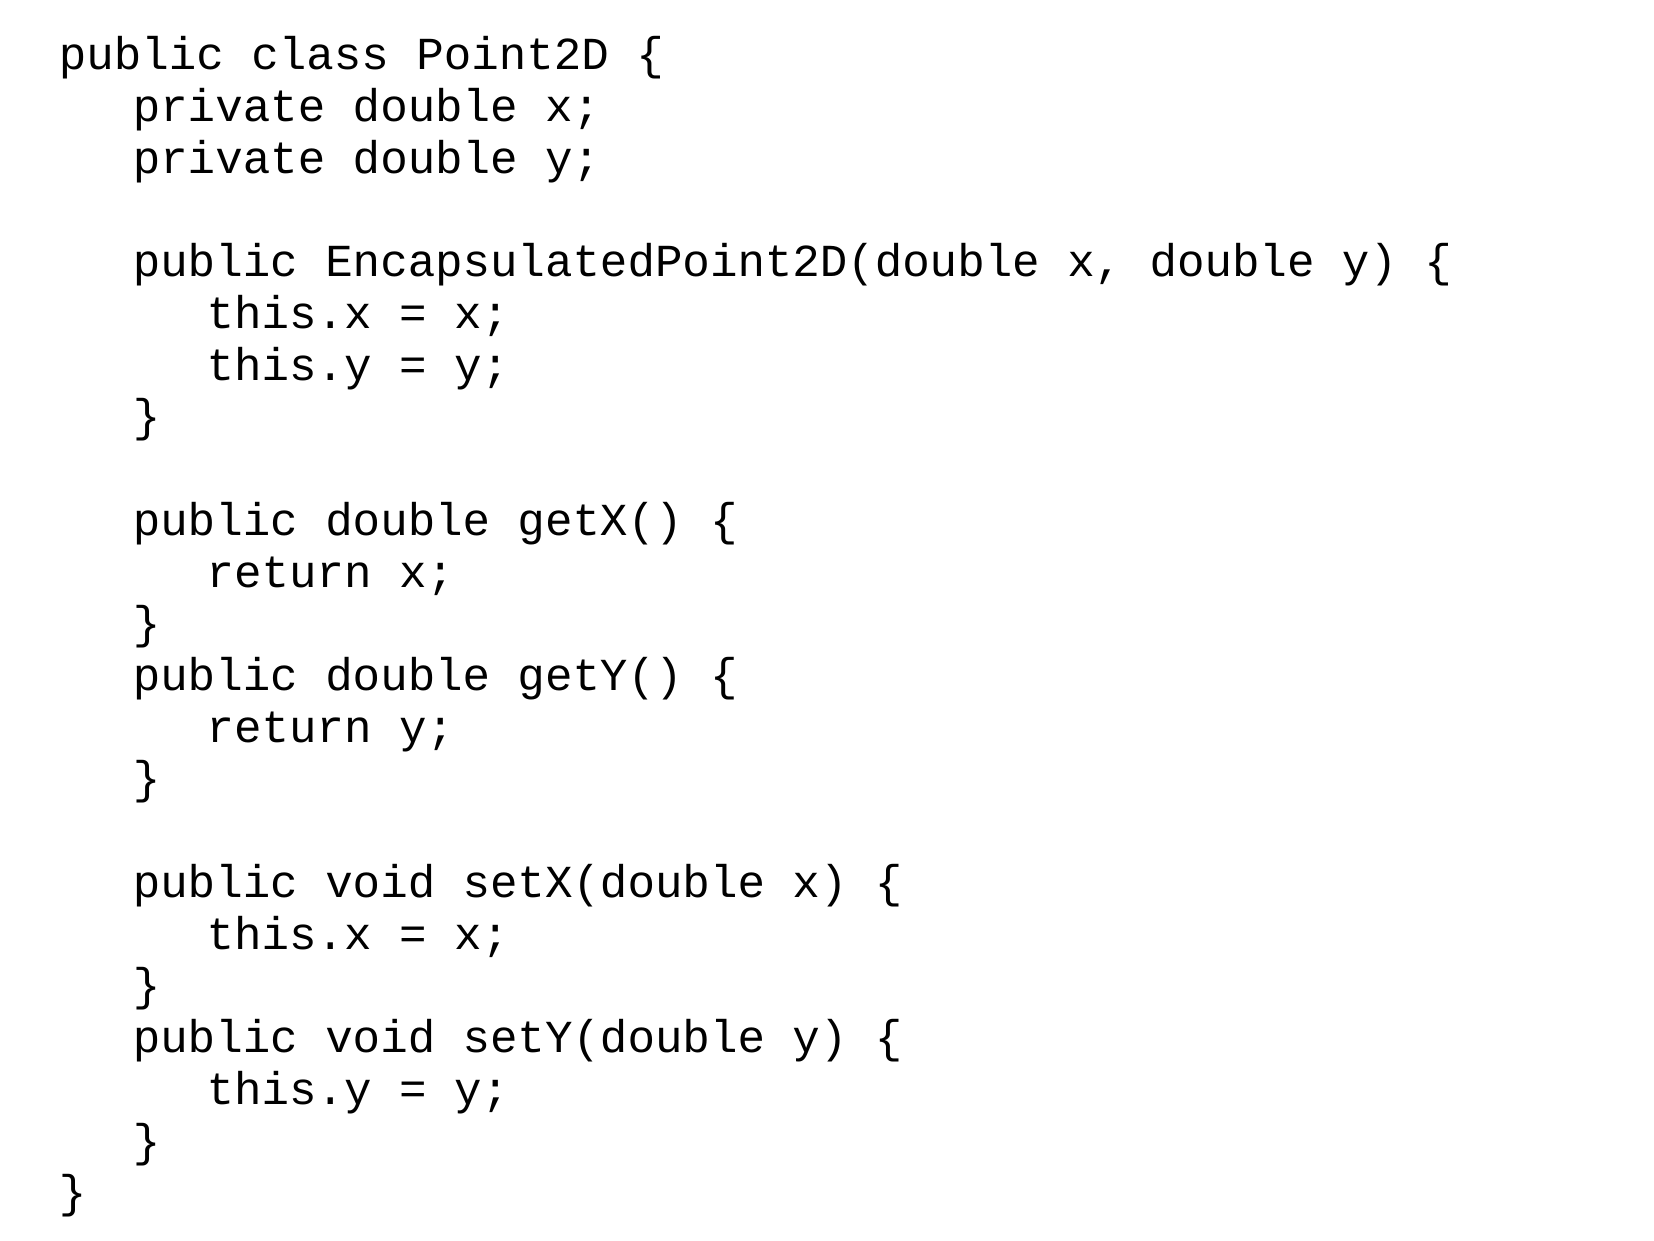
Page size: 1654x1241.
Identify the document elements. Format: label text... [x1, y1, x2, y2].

subtitle public class Point2D { private double x; private double y; public EncapsulatedPoint2D(double x, double y) { this.x = x; this.y = y; } public double getX() { return x; } public double getY() { return y; } public void setX(double x) { this.x = x; } public void setY(double y) { this.y = y; } } [59, 36, 1619, 1217]
